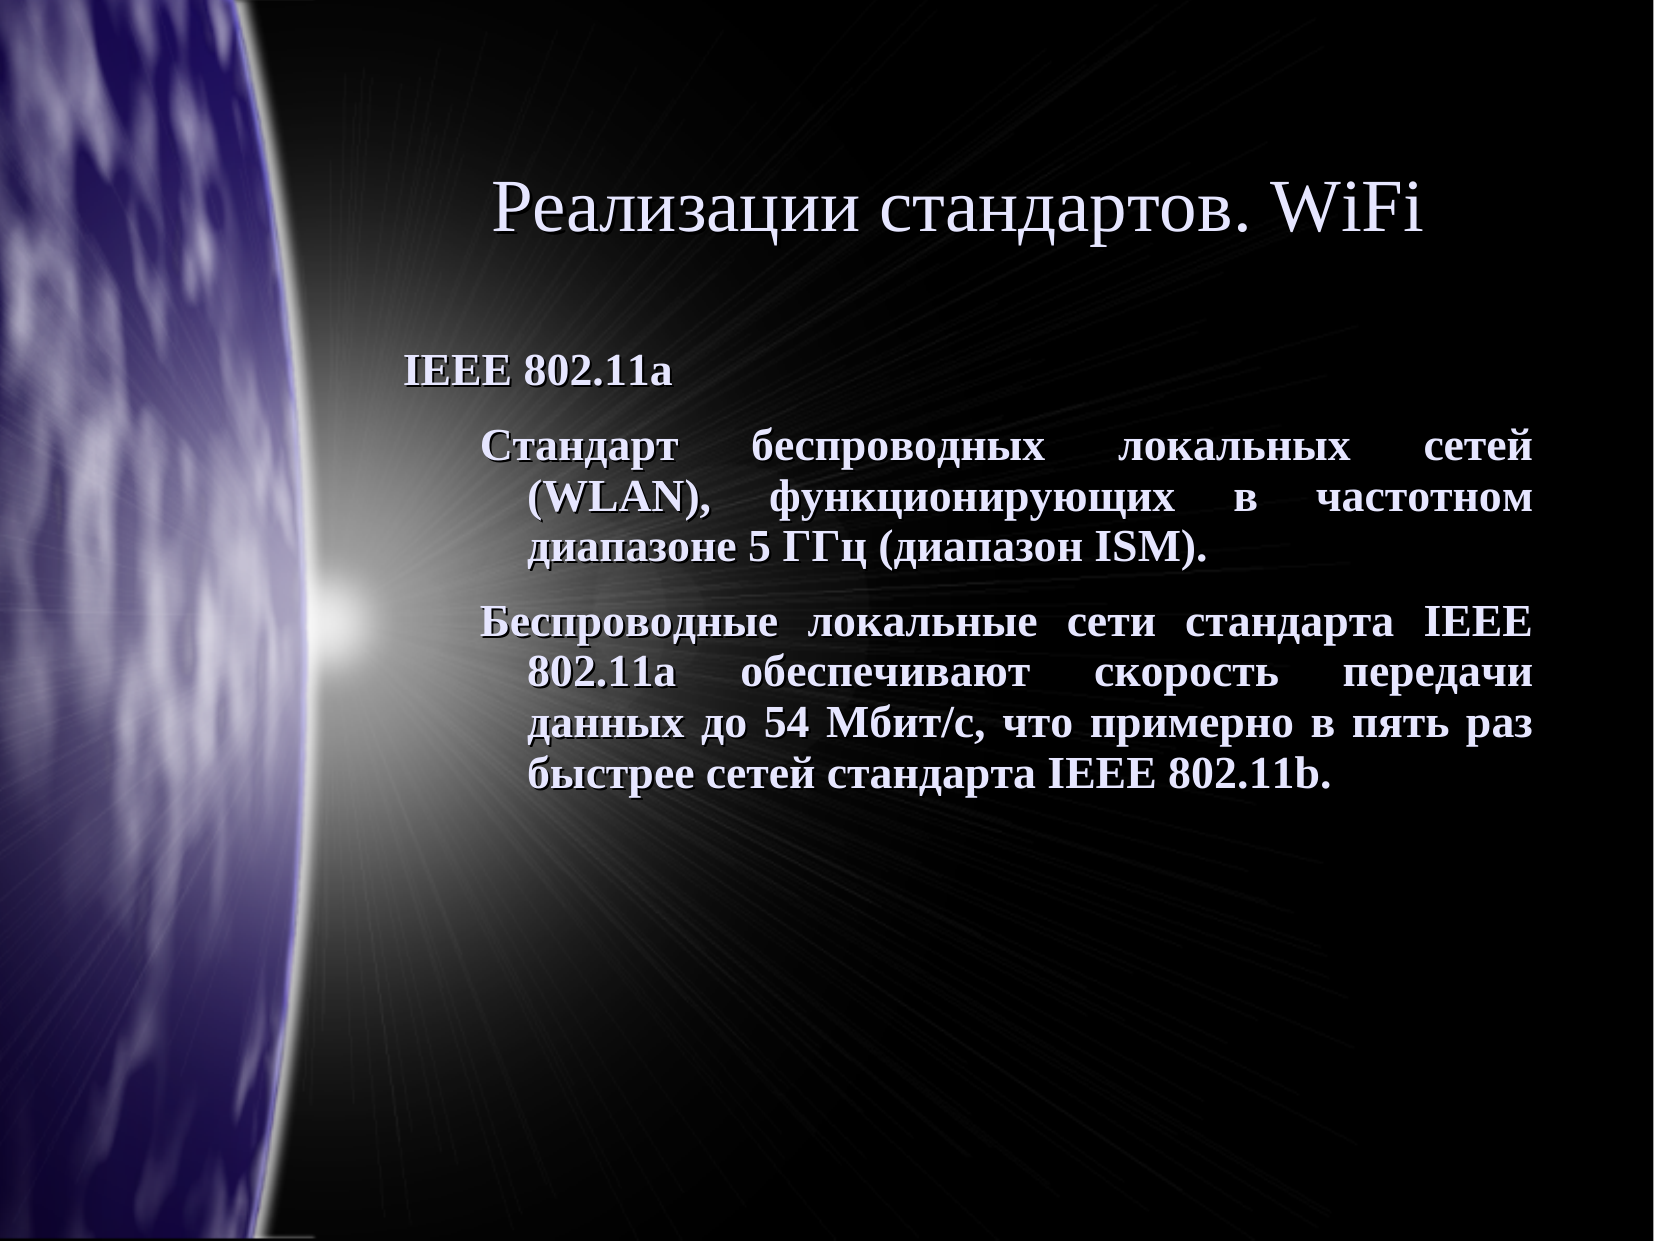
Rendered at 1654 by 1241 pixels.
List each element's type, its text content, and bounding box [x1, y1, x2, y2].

title Реализации стандартов. WiFi [383, 110, 1534, 303]
picture [0, 0, 1654, 1241]
list IEEE 802.11a Cтандарт беспроводных локальных сетей (WLAN), функционирующих в частотном диапазоне 5 ГГц (диапазон ISM). Беспроводные локальные сети стандарта IEEE 802.11a обеспечивают скорость передачи данных до 54 Мбит/с, что примерно в пять раз быстрее сетей стандарта IEEE 802.11b. [385, 344, 1534, 1112]
